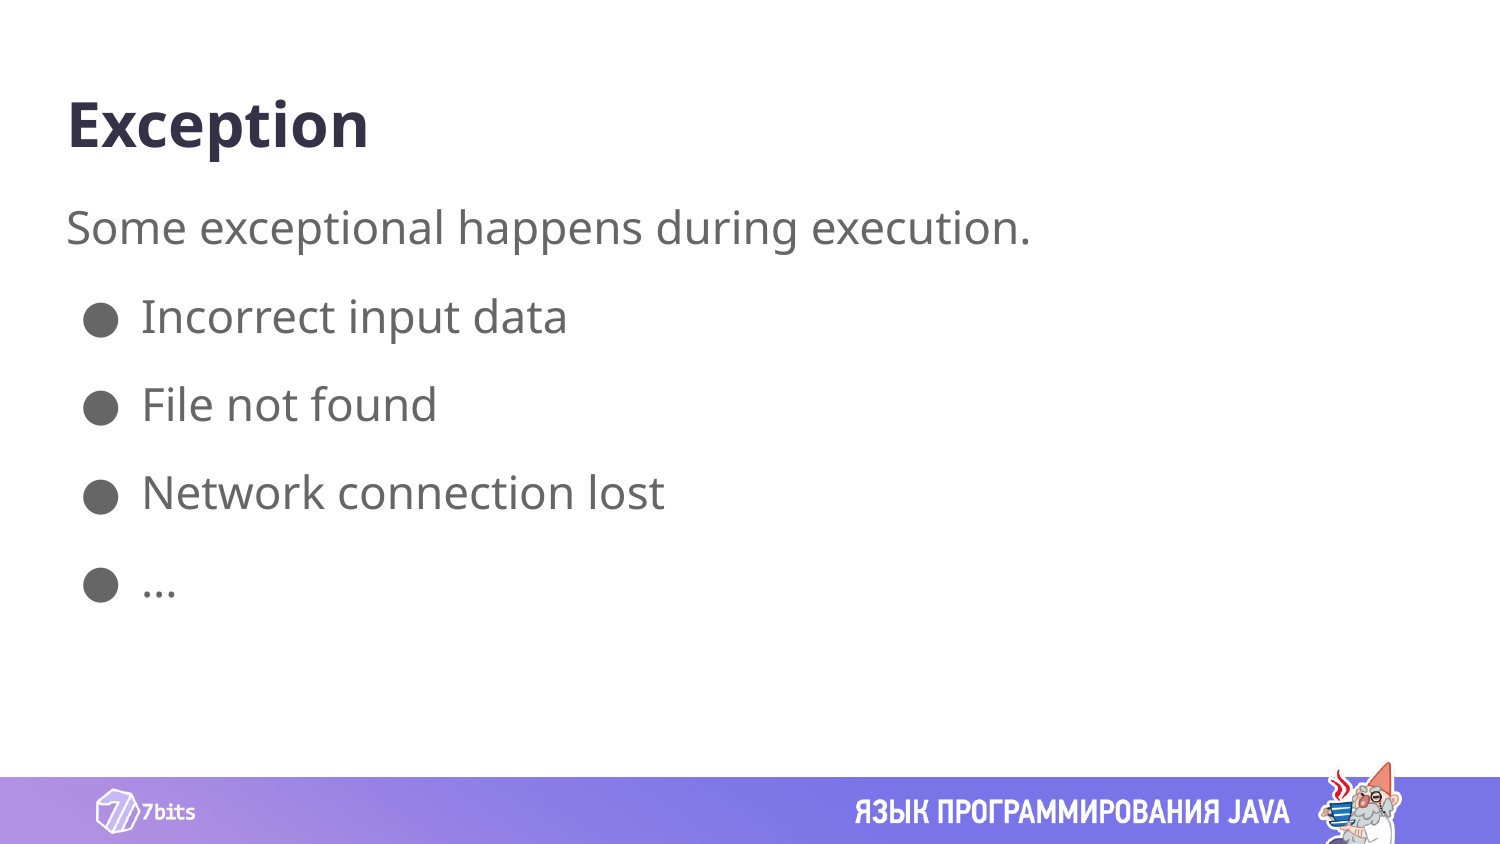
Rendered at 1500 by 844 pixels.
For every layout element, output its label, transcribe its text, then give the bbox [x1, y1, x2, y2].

list Some exceptional happens during execution. Incorrect input data File not found Network connection lost ... [51, 184, 1449, 745]
picture [0, 717, 1500, 844]
title Exception [51, 69, 1449, 164]
